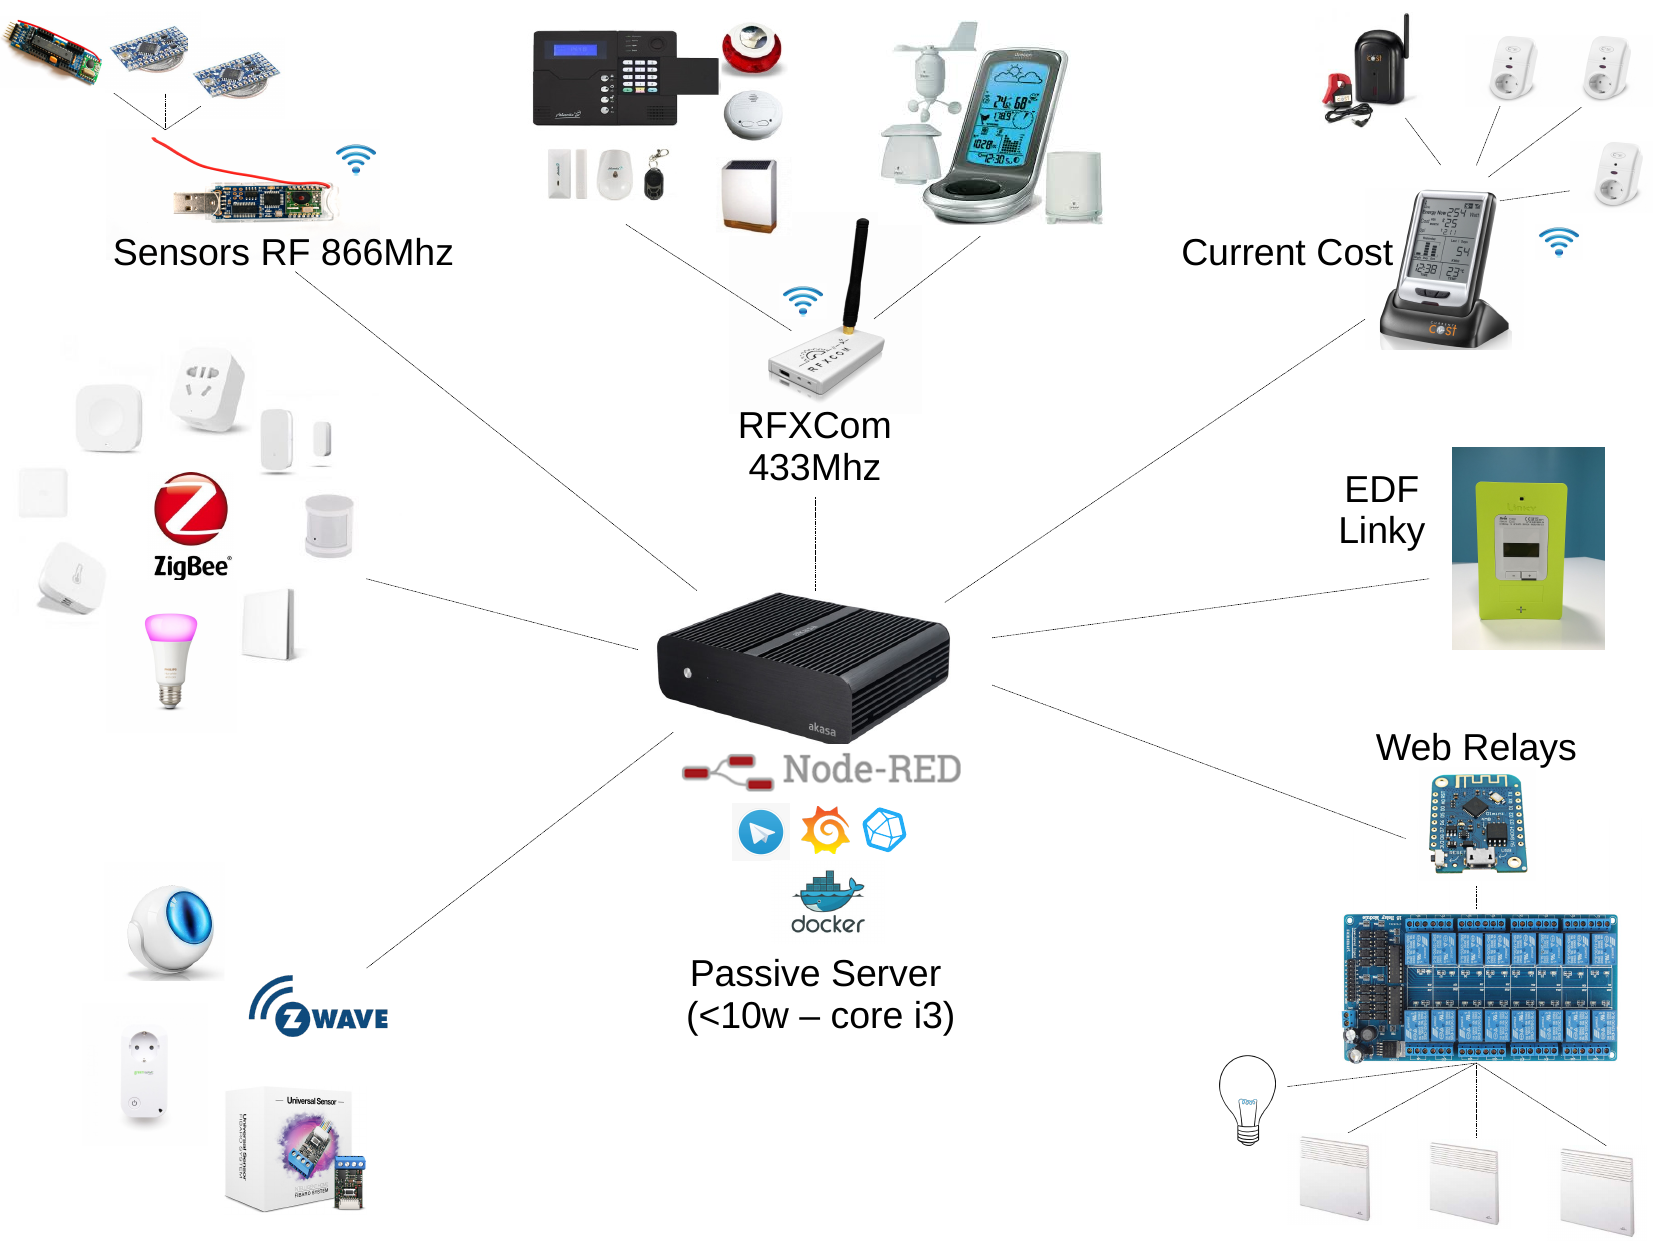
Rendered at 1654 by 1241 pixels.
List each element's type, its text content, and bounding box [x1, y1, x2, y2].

picture [1548, 224, 1583, 260]
picture [377, 335, 402, 355]
picture [649, 527, 969, 792]
picture [1570, 141, 1654, 213]
picture [519, 0, 1105, 397]
picture [1311, 8, 1430, 130]
picture [224, 1086, 367, 1215]
picture [1181, 780, 1647, 1241]
picture [82, 1003, 208, 1146]
picture [732, 803, 885, 944]
picture [104, 862, 225, 981]
text_box EDF Linky [1122, 460, 1642, 560]
picture [860, 806, 909, 854]
text_box RFXCom 433Mhz [555, 397, 1075, 497]
picture [0, 11, 285, 119]
text_box Web Relays [1216, 719, 1654, 780]
text_box Passive Server (<10w – core i3) [655, 944, 987, 1086]
picture [1465, 35, 1653, 107]
text_box Sensors RF 866Mhz [23, 224, 544, 324]
picture [246, 960, 390, 1052]
picture [1365, 188, 1524, 224]
picture [1452, 447, 1605, 460]
picture [106, 129, 380, 224]
picture [0, 335, 402, 733]
picture [801, 806, 850, 854]
text_box Current Cost [1027, 224, 1548, 296]
picture [1452, 560, 1605, 650]
picture [1365, 296, 1524, 350]
